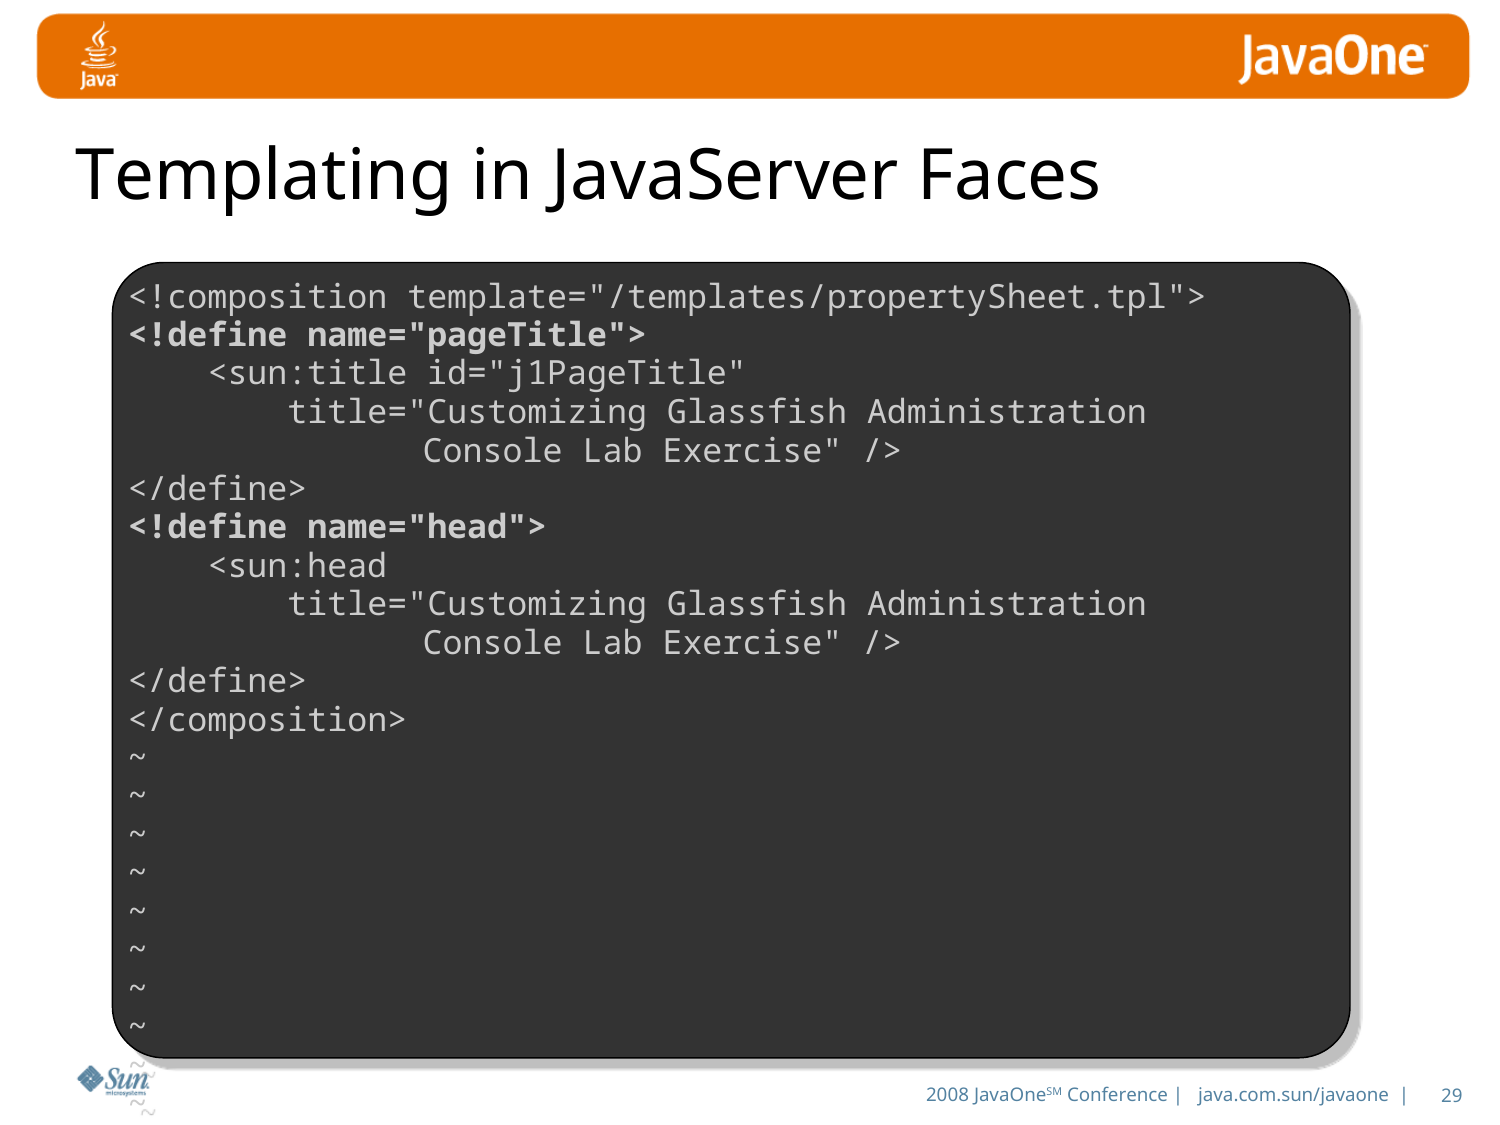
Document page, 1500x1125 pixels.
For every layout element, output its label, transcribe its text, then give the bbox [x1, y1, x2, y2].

picture [0, 0, 1500, 1125]
title Templating in JavaServer Faces [75, 123, 1437, 227]
text_box <!composition template="/templates/propertySheet.tpl"> <!define name="pageTitle"> <sun:title id="j1PageTitle" title="Customizing Glassfish Administration Console Lab Exercise" /> </define> <!define name="head"> <sun:head title="Customizing Glassfish Administration Console Lab Exercise" /> </define> </composition> ~ ~ ~ ~ ~ ~ ~ ~ ~ ~ “javaOneTemplate.tpl” [112, 262, 1351, 1058]
